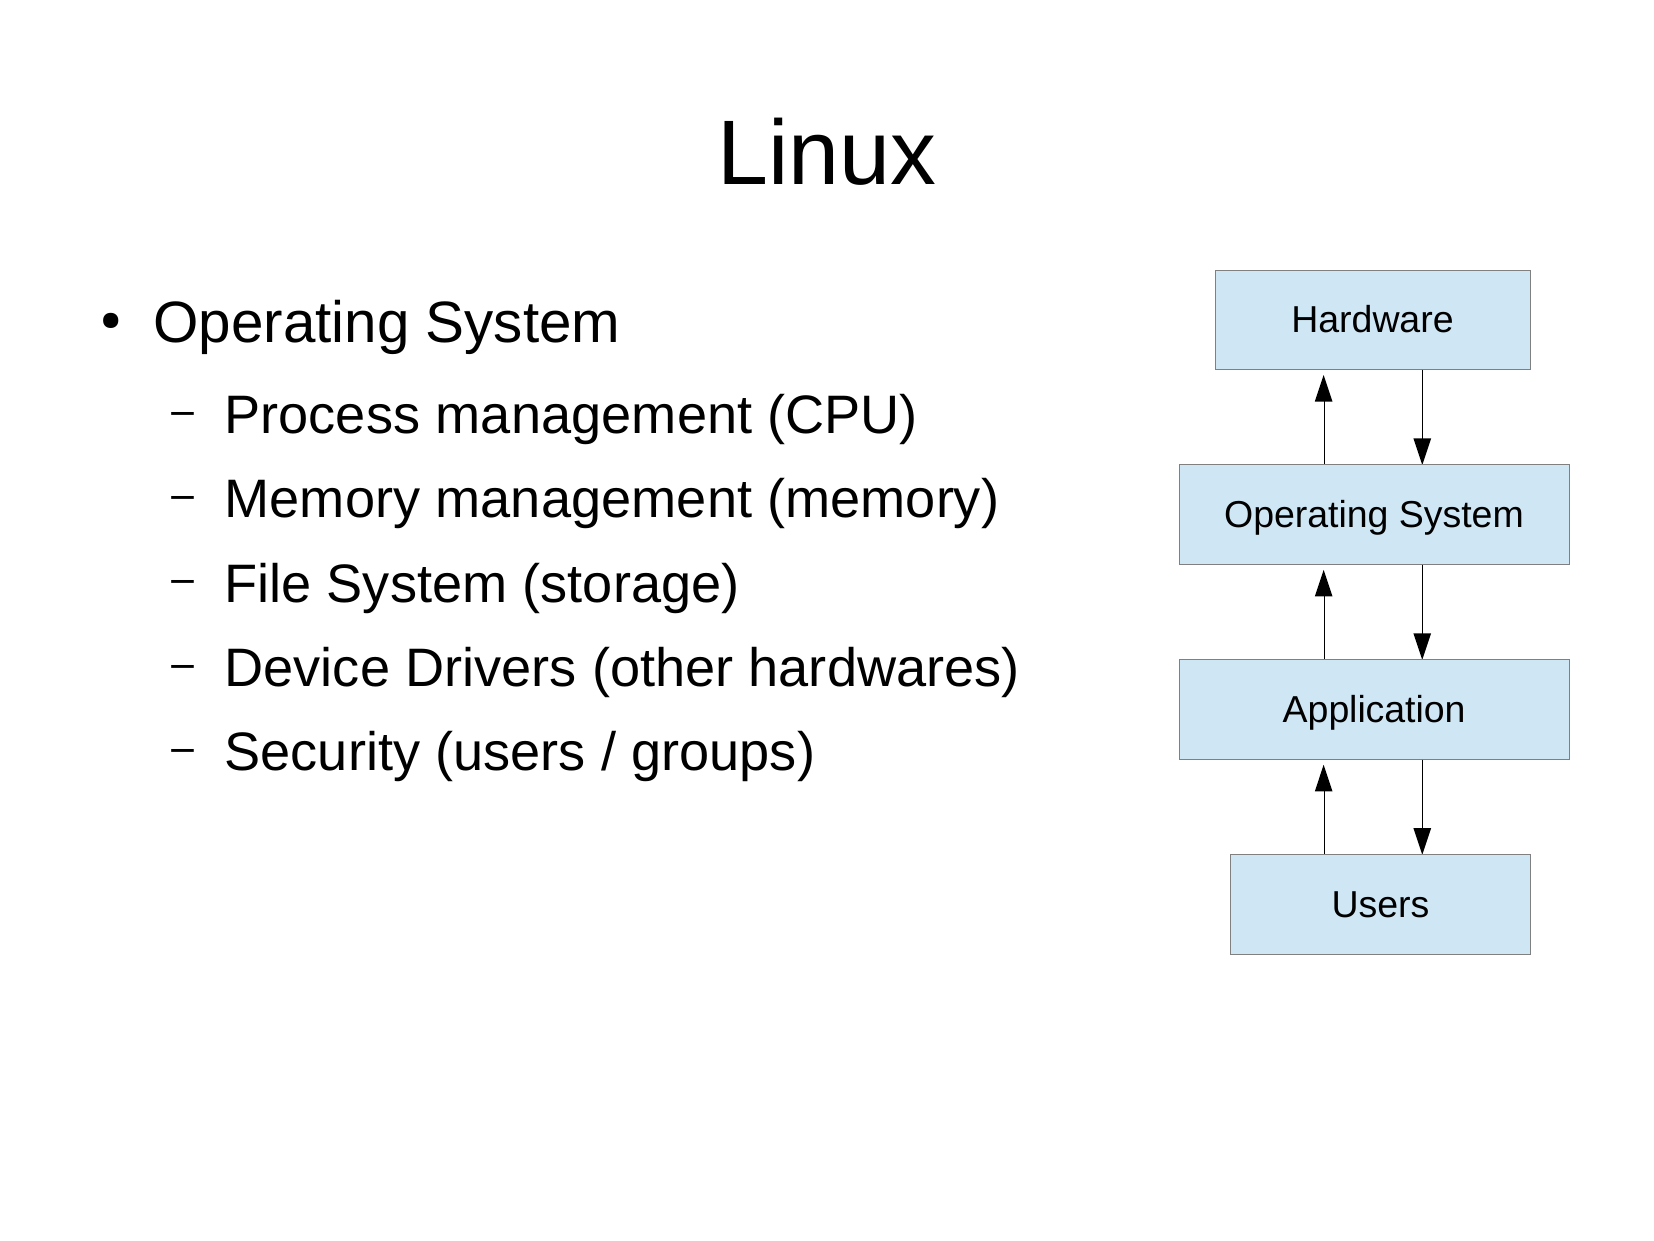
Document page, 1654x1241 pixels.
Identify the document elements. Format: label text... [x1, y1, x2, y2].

text_box Application [1179, 659, 1570, 760]
text_box Users [1230, 854, 1531, 955]
list Operating System Process management (CPU) Memory management (memory) File System (storage) Device Drivers (other hardwares) Security (users / groups) [82, 290, 1081, 1010]
text_box Operating System [1179, 464, 1570, 565]
title Linux [82, 49, 1571, 257]
text_box Hardware [1215, 270, 1531, 370]
